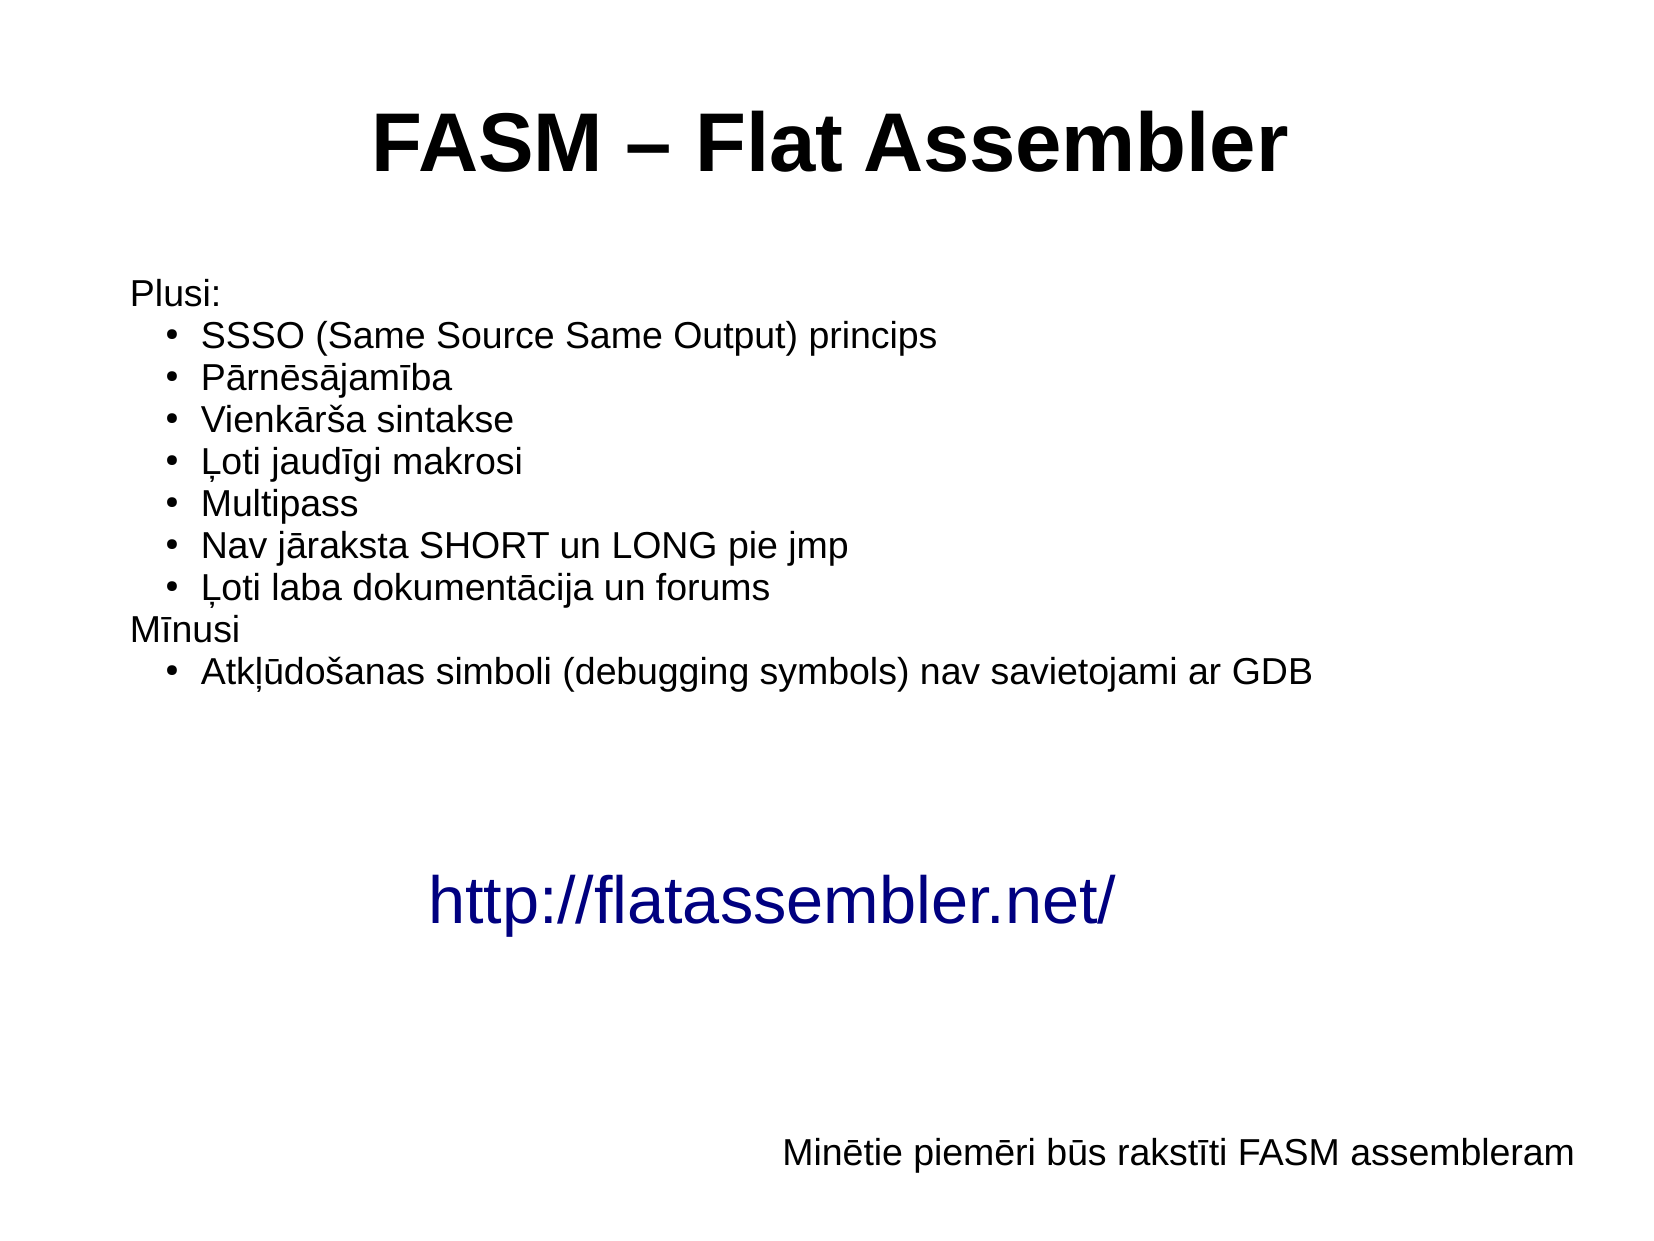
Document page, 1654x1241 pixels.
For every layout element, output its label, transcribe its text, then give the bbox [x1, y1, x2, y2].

text_box http://flatassembler.net/ [413, 855, 1182, 945]
text_box Plusi: SSSO (Same Source Same Output) princips Pārnēsājamība Vienkārša sintakse Ļoti jaudīgi makrosi Multipass Nav jāraksta SHORT un LONG pie jmp Ļoti laba dokumentācija un forums Mīnusi Atkļūdošanas simboli (debugging symbols) nav savietojami ar GDB [115, 265, 1542, 700]
text_box Minētie piemēri būs rakstīti FASM assembleram [767, 1124, 1595, 1182]
text_box FASM – Flat Assembler [92, 88, 1569, 197]
